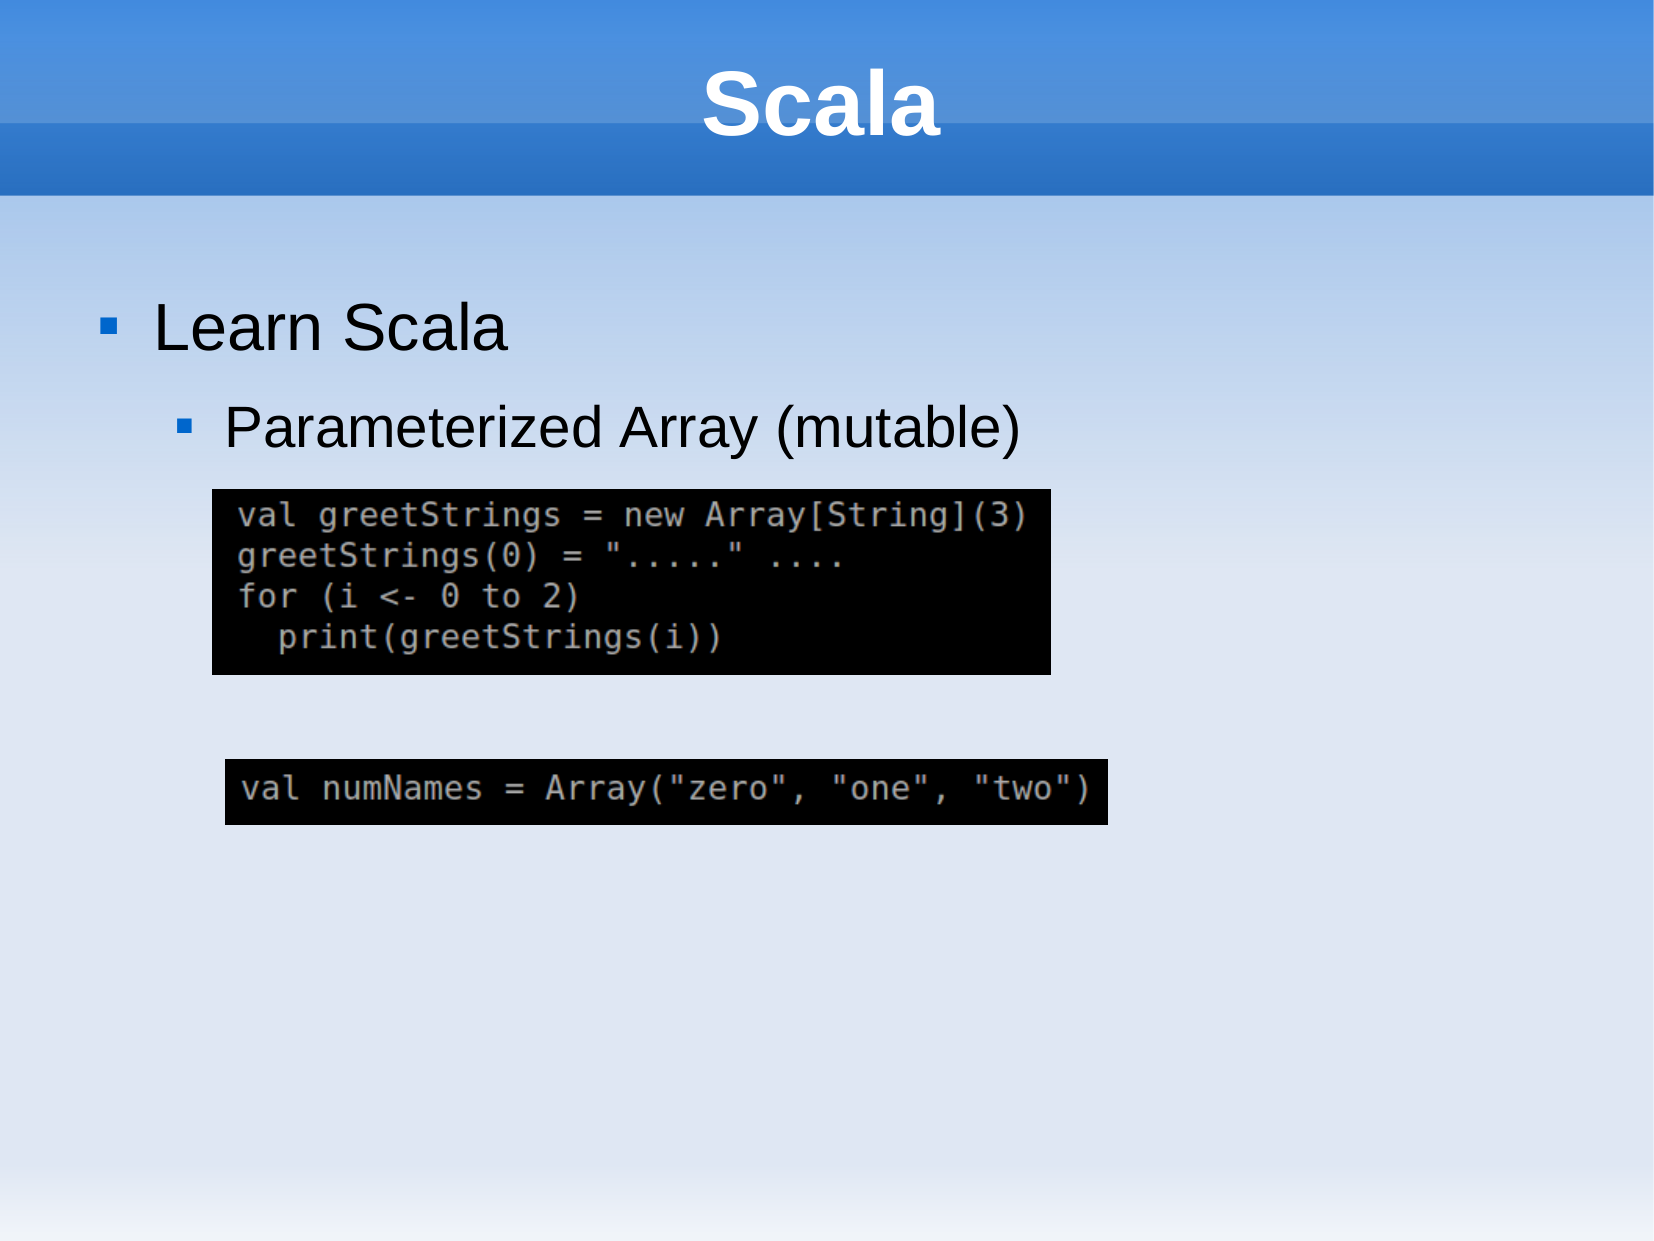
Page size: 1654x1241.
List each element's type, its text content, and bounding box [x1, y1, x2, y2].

list Learn Scala Parameterized Array (mutable) [82, 290, 1571, 1109]
picture [0, 0, 1654, 1241]
title Scala [76, 0, 1565, 208]
